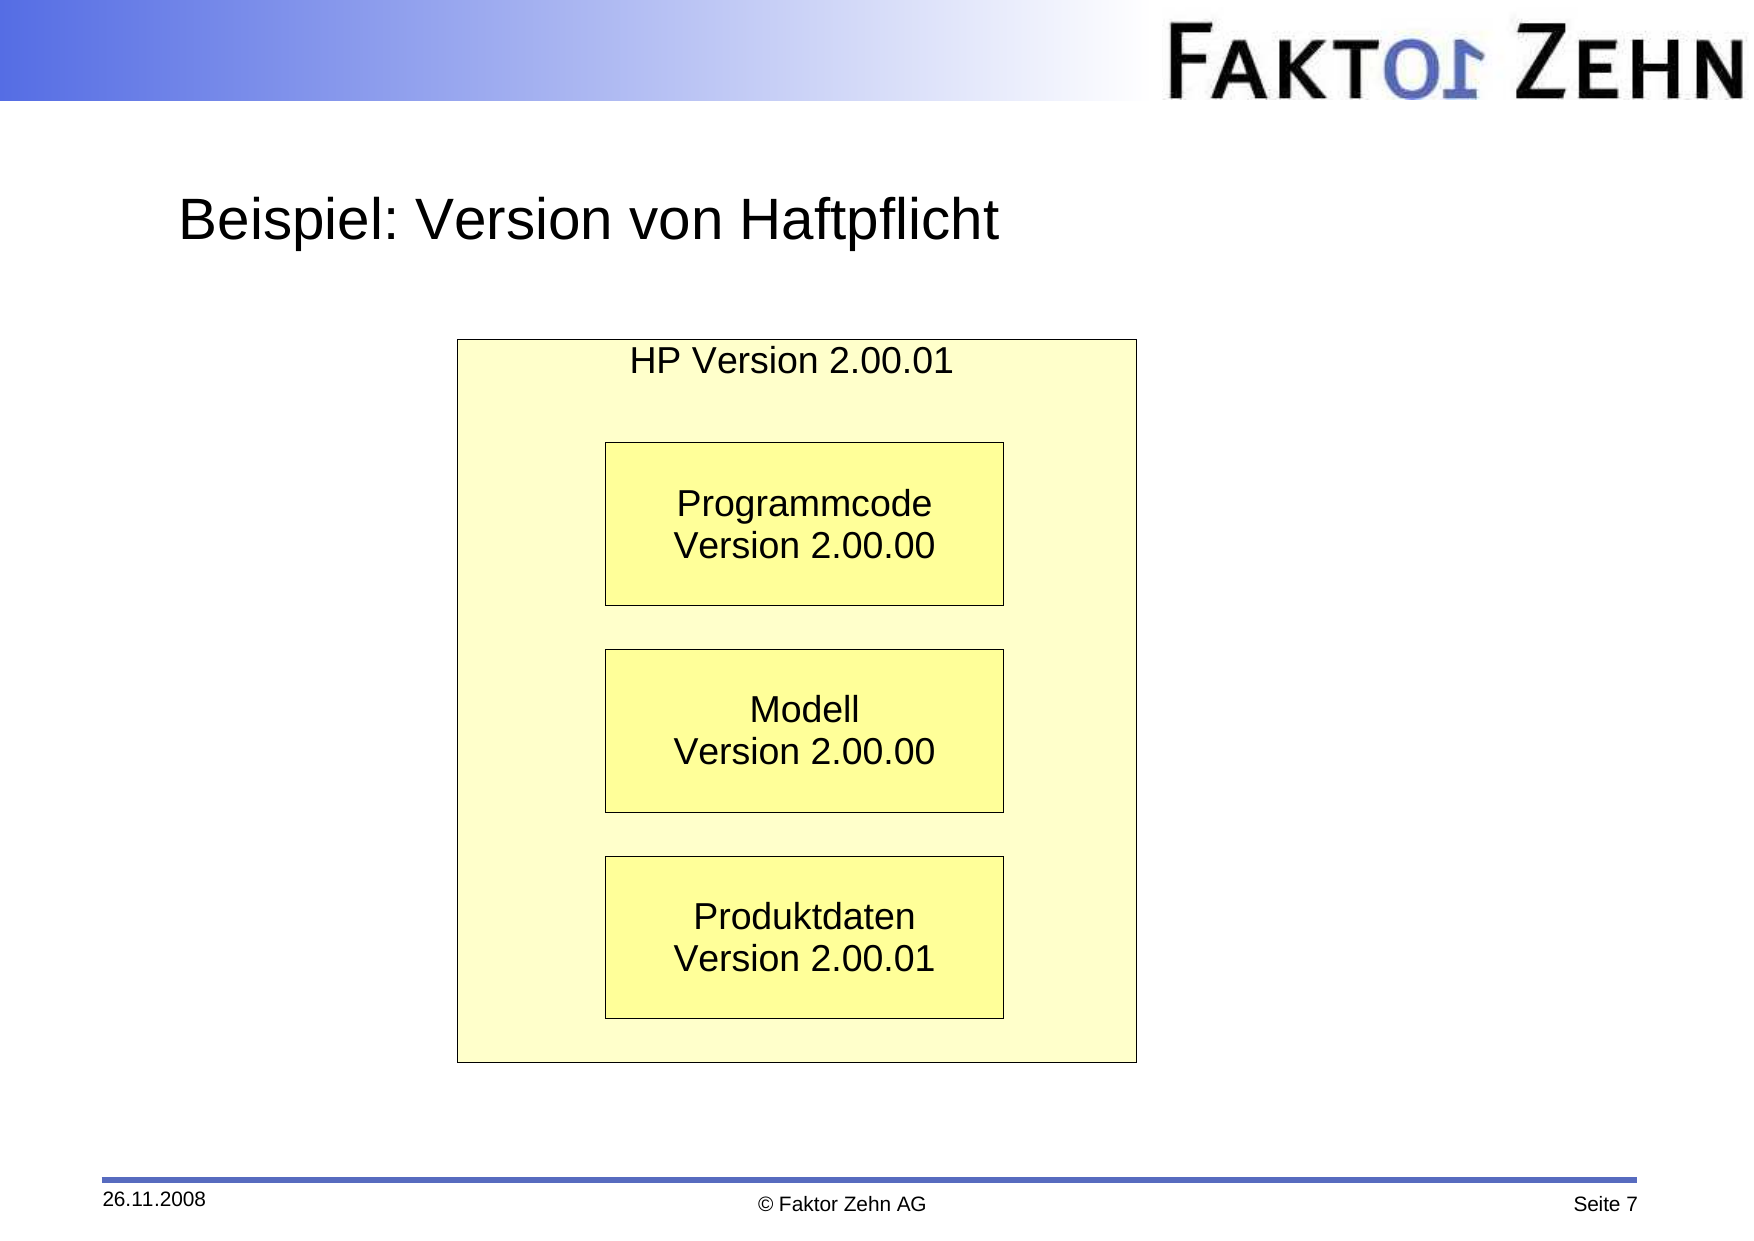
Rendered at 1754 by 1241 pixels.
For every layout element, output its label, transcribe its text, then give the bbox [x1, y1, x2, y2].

title Beispiel: Version von Haftpflicht [179, 142, 1576, 296]
text_box Produktdaten Version 2.00.01 [605, 856, 1004, 1019]
text_box Modell Version 2.00.00 [605, 649, 1004, 813]
text_box Programmcode Version 2.00.00 [605, 442, 1004, 606]
picture [1162, 7, 1752, 100]
text_box HP Version 2.00.01 [457, 339, 1137, 1063]
